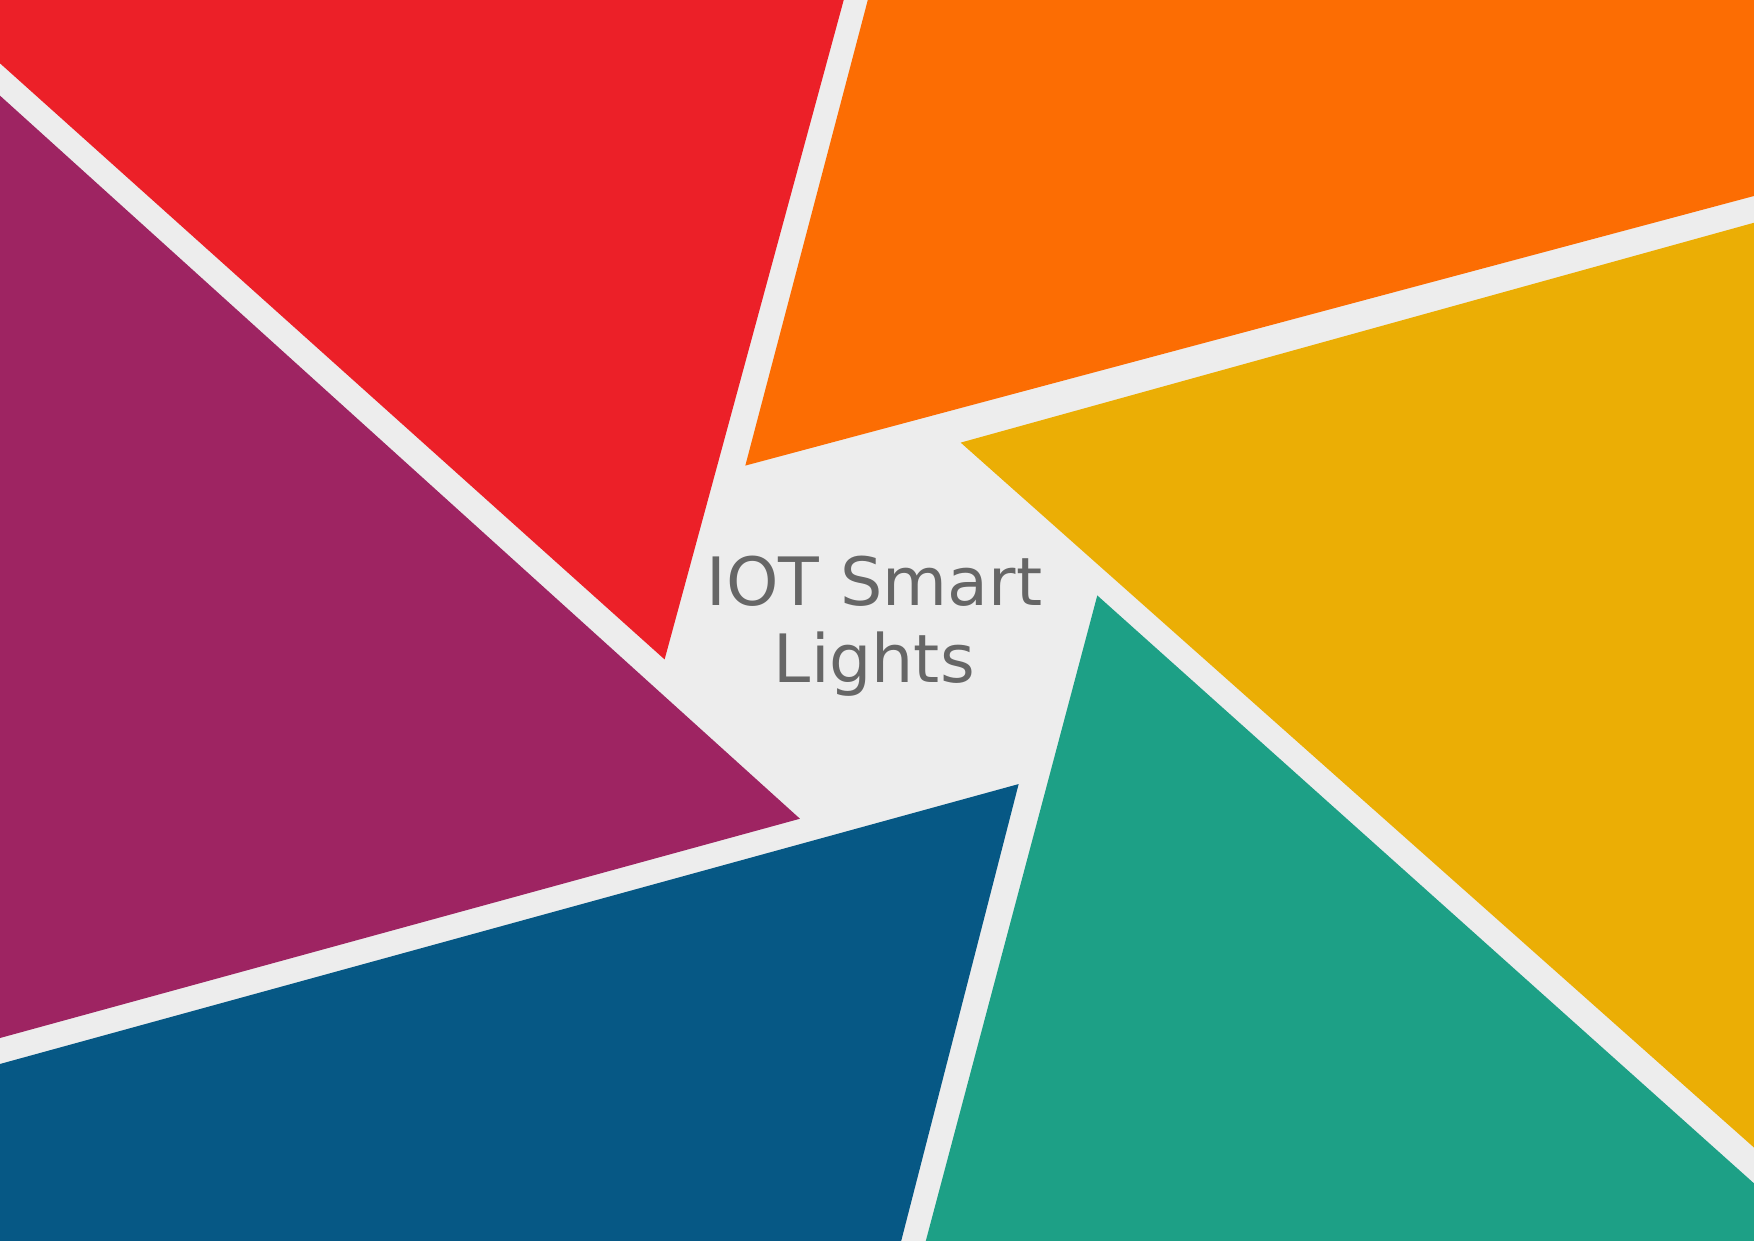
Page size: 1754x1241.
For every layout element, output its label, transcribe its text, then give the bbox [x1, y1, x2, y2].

subtitle IOT Smart Lights [651, 418, 1098, 824]
